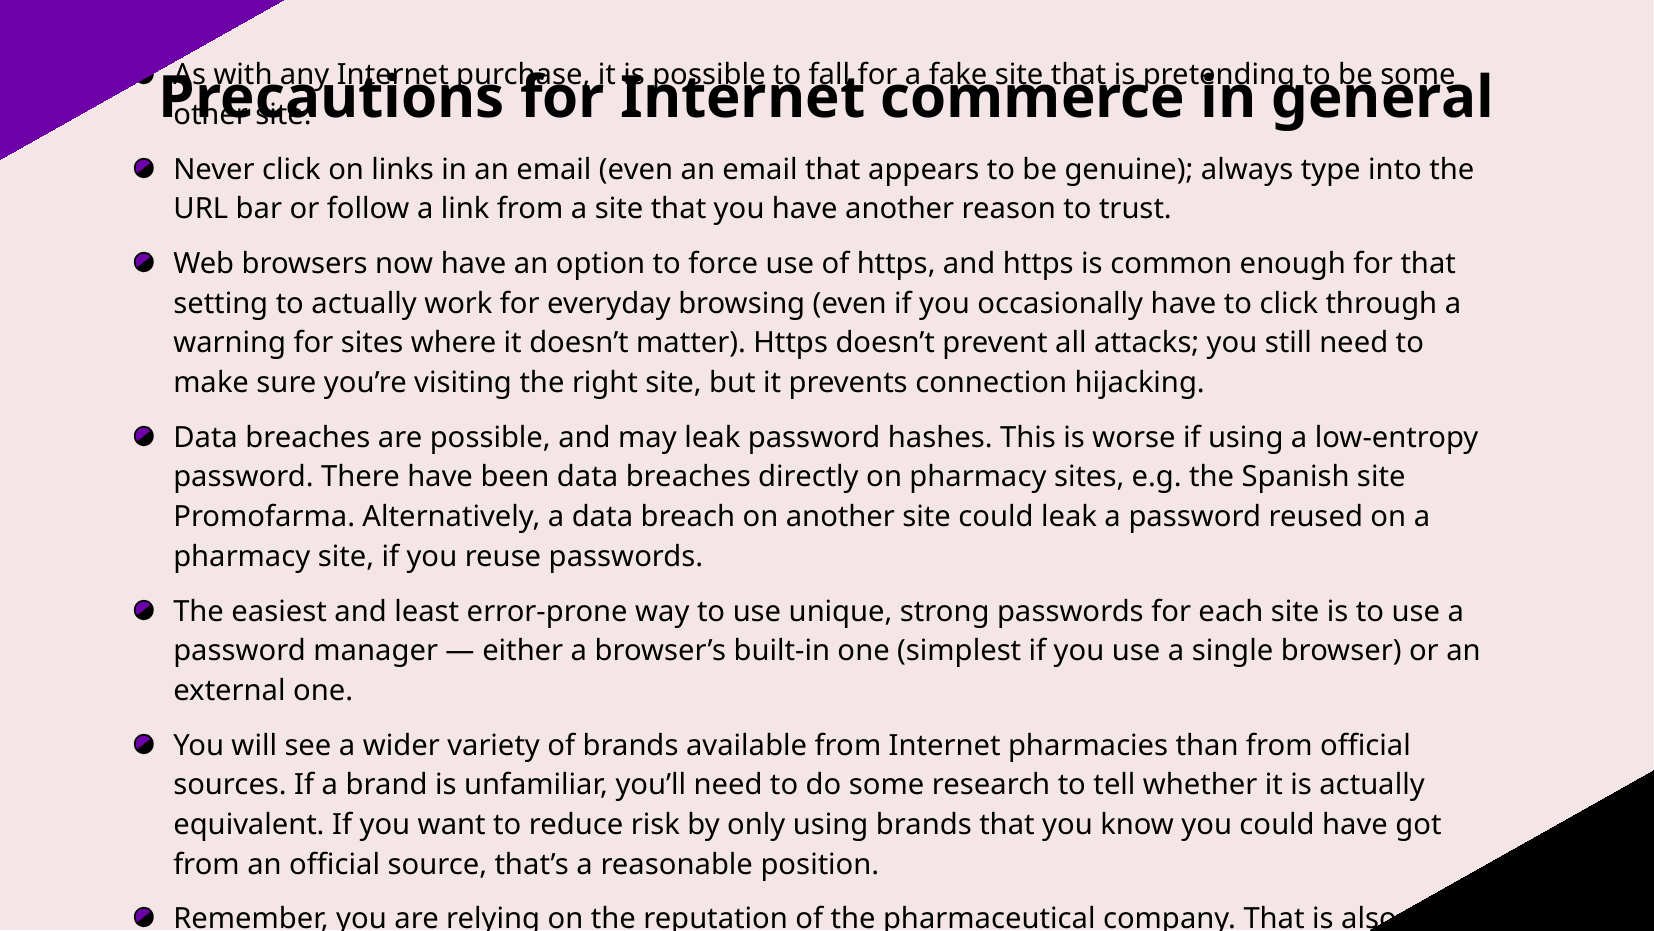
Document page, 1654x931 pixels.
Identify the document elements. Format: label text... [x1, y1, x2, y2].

subtitle As with any Internet purchase, it is possible to fall for a fake site that is pretending to be some other site. Never click on links in an email (even an email that appears to be genuine); always type into the URL bar or follow a link from a site that you have another reason to trust. Web browsers now have an option to force use of https, and https is common enough for that setting to actually work for everyday browsing (even if you occasionally have to click through a warning for sites where it doesn’t matter). Https doesn’t prevent all attacks; you still need to make sure you’re visiting the right site, but it prevents connection hijacking. Data breaches are possible, and may leak password hashes. This is worse if using a low-entropy password. There have been data breaches directly on pharmacy sites, e.g. the Spanish site Promofarma. Alternatively, a data breach on another site could leak a password reused on a pharmacy site, if you reuse passwords. The easiest and least error-prone way to use unique, strong passwords for each site is to use a password manager — either a browser’s built-in one (simplest if you use a single browser) or an external one. You will see a wider variety of brands available from Internet pharmacies than from official sources. If a brand is unfamiliar, you’ll need to do some research to tell whether it is actually equivalent. If you want to reduce risk by only using brands that you know you could have got from an official source, that’s a reasonable position. Remember, you are relying on the reputation of the pharmaceutical company. That is also what the NHS is doing! [132, 140, 1487, 890]
text_box [1370, 770, 1654, 931]
picture [132, 905, 155, 929]
title Precautions for Internet commerce in general [82, 35, 1571, 154]
text_box [0, 0, 284, 160]
picture [133, 73, 155, 86]
